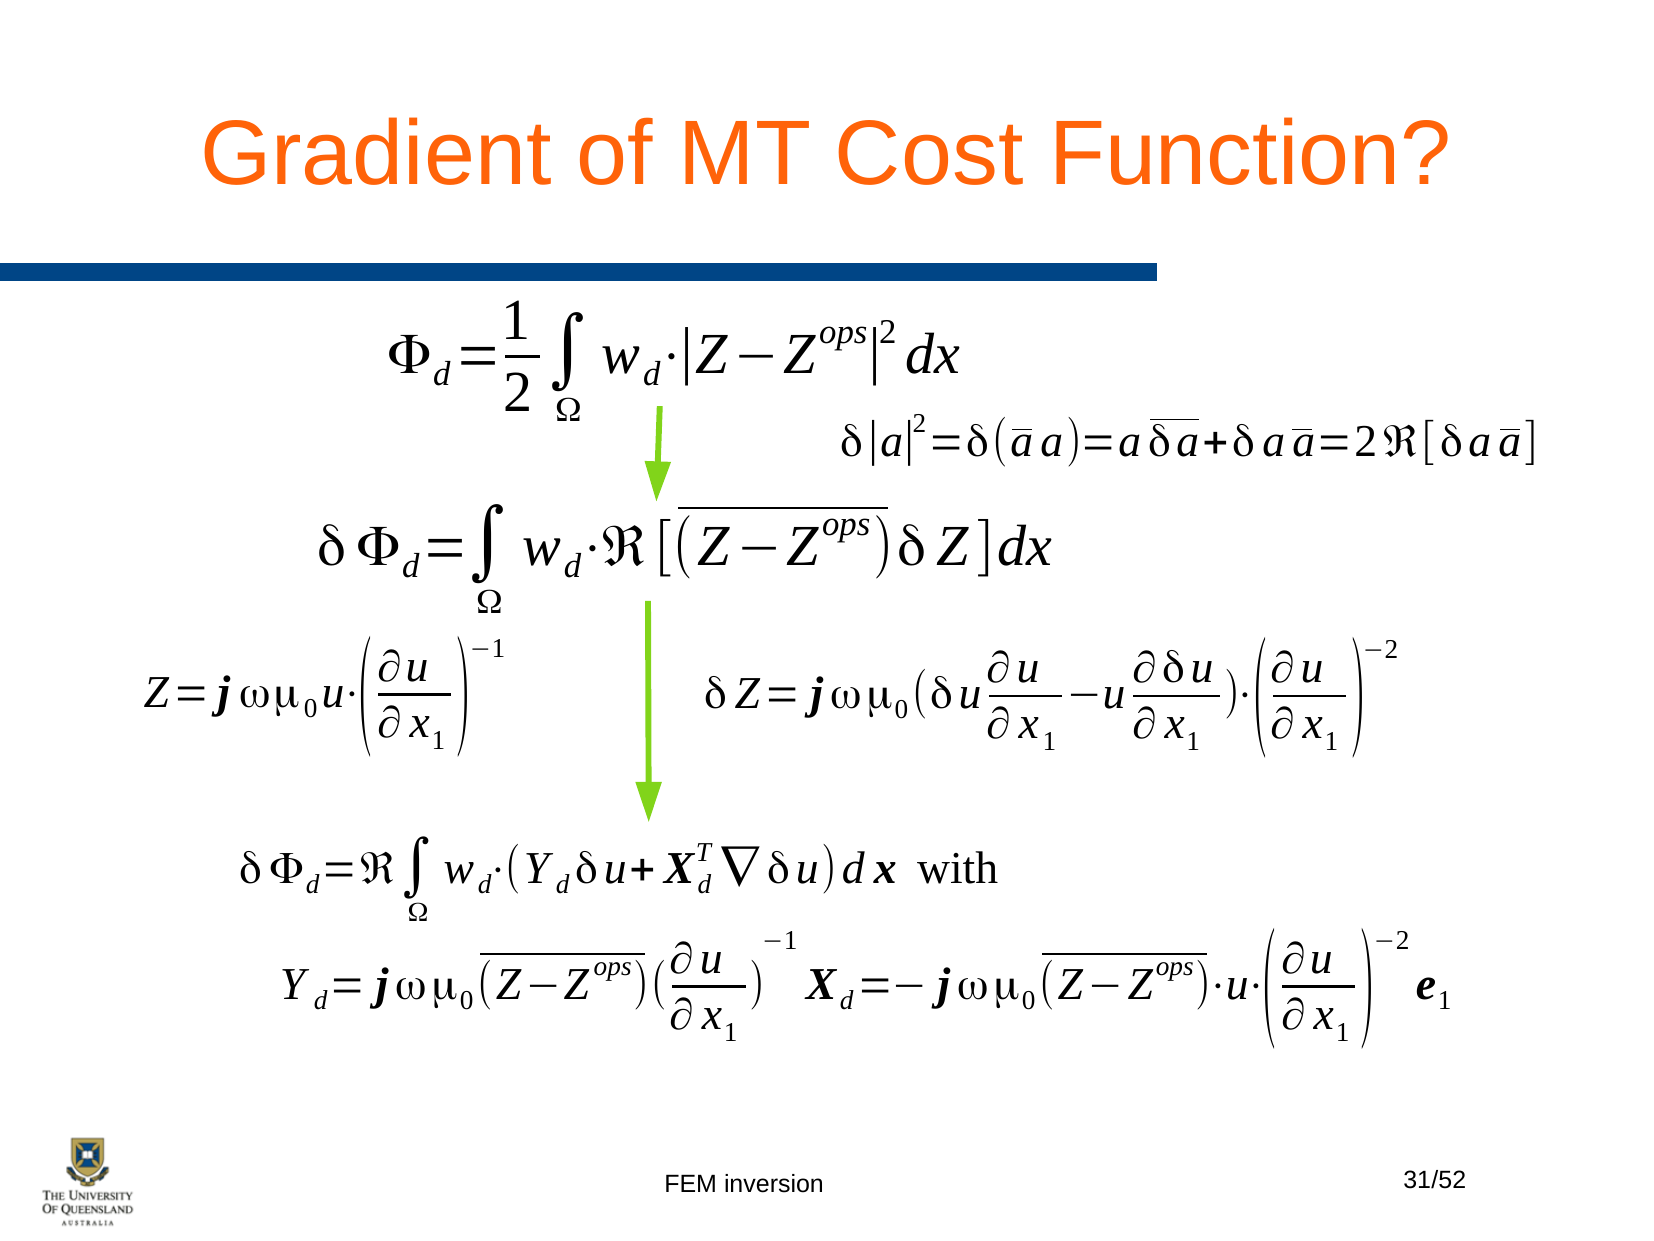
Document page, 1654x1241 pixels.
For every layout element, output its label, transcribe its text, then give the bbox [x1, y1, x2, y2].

picture [35, 1133, 142, 1235]
chart [311, 501, 1061, 616]
chart [381, 287, 1544, 470]
chart [698, 634, 1406, 762]
chart [233, 833, 1457, 1053]
chart [135, 633, 512, 761]
title Gradient of MT Cost Function? [82, 49, 1571, 257]
